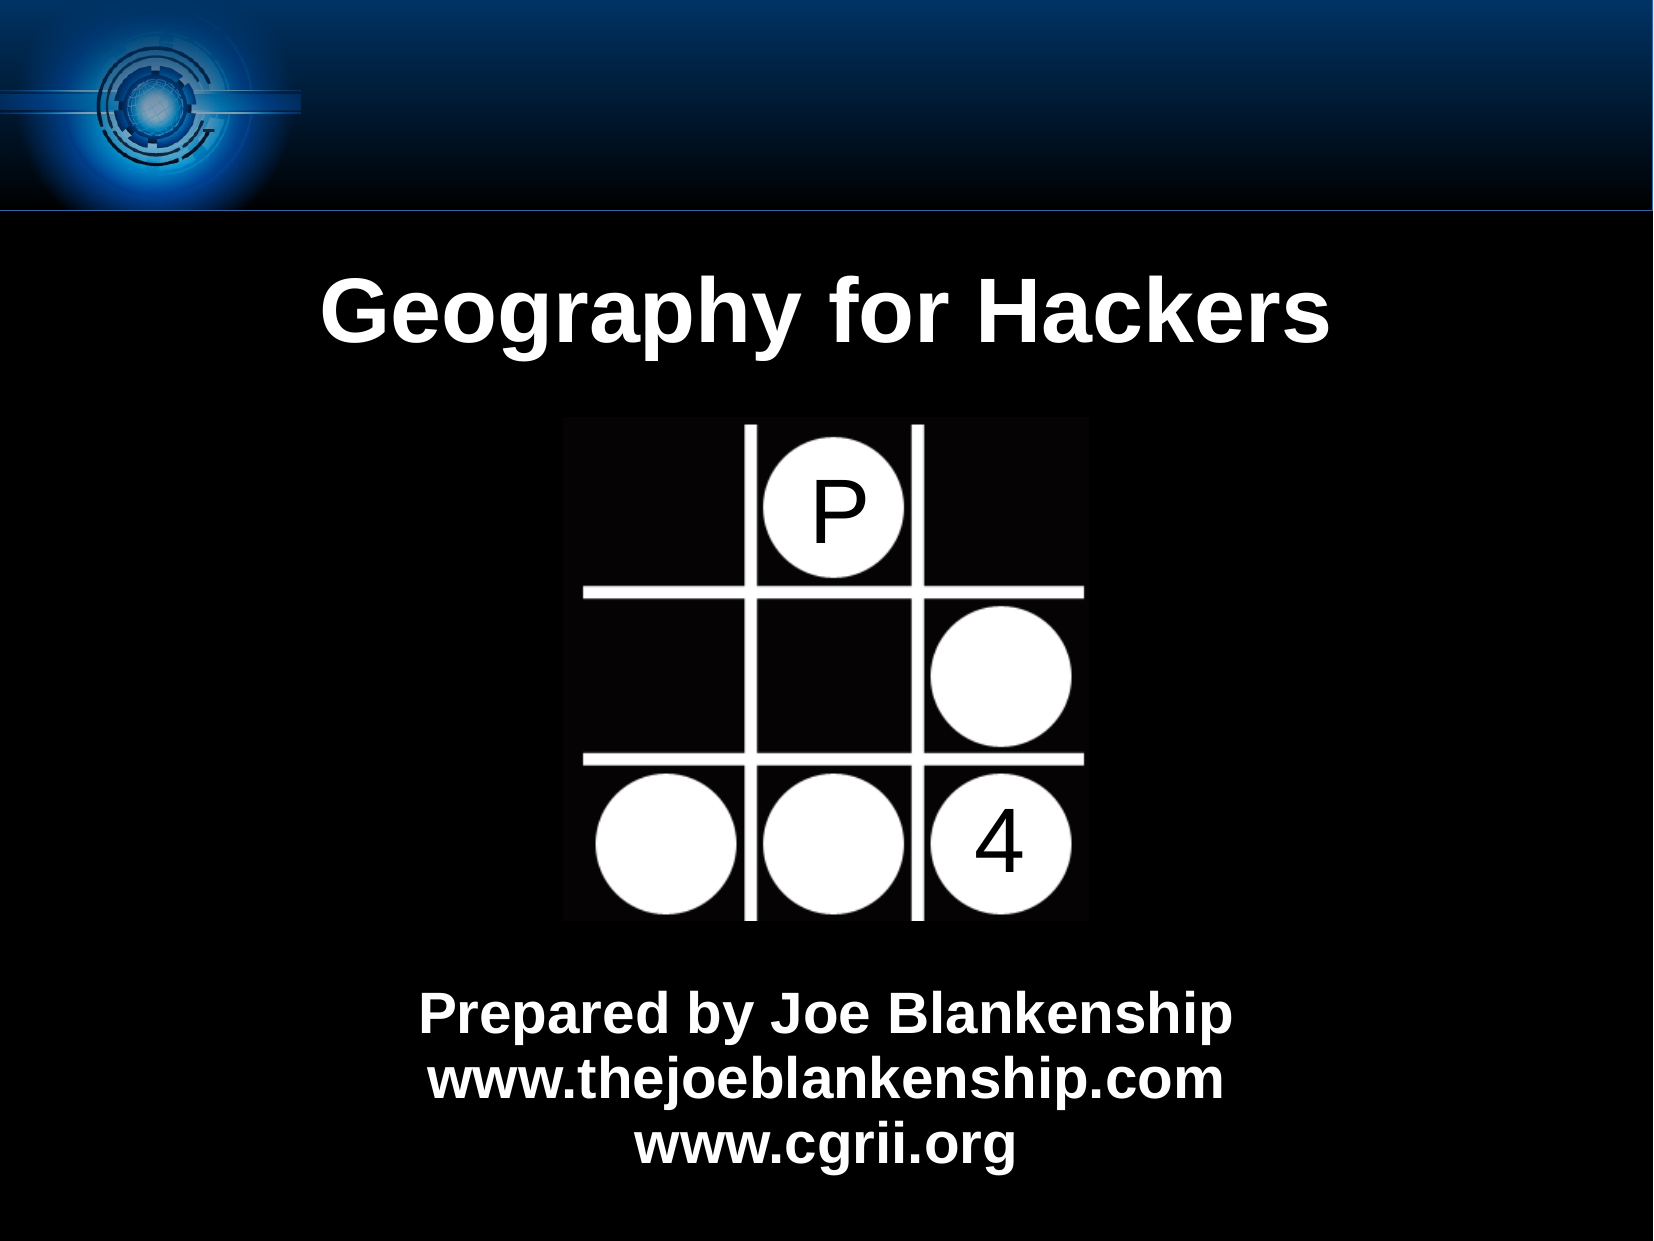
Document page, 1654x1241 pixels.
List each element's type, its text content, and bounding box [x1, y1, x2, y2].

text_box P [795, 453, 871, 571]
picture [563, 417, 1089, 921]
title Prepared by Joe Blankenship www.thejoeblankenship.com www.cgrii.org [98, 980, 1554, 1177]
title Geography for Hackers [82, 207, 1571, 415]
picture [0, 87, 301, 210]
text_box 4 [960, 782, 1036, 901]
